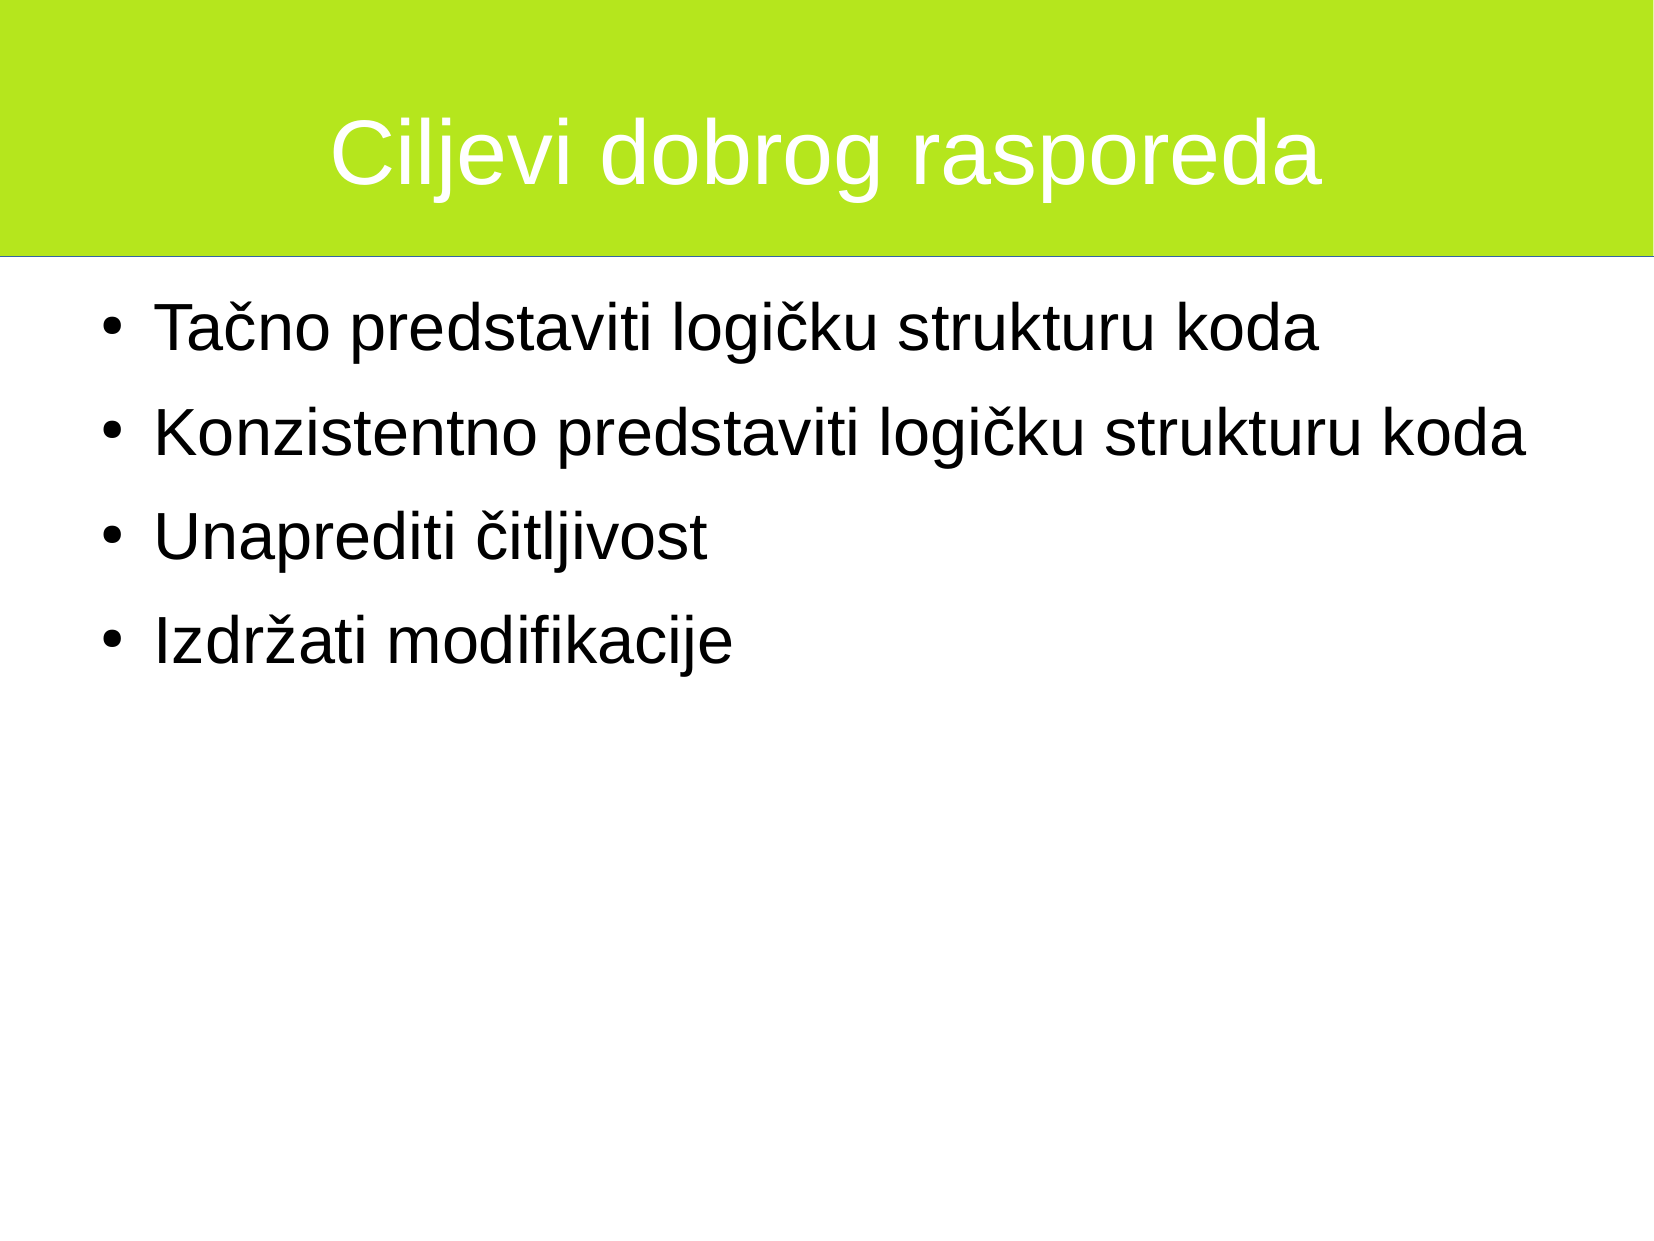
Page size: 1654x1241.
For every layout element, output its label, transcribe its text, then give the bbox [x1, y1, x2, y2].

list Tačno predstaviti logičku strukturu koda Konzistentno predstaviti logičku strukturu koda Unaprediti čitljivost Izdržati modifikacije [82, 290, 1571, 1010]
title Ciljevi dobrog rasporeda [82, 49, 1571, 257]
text_box [0, 0, 1654, 257]
